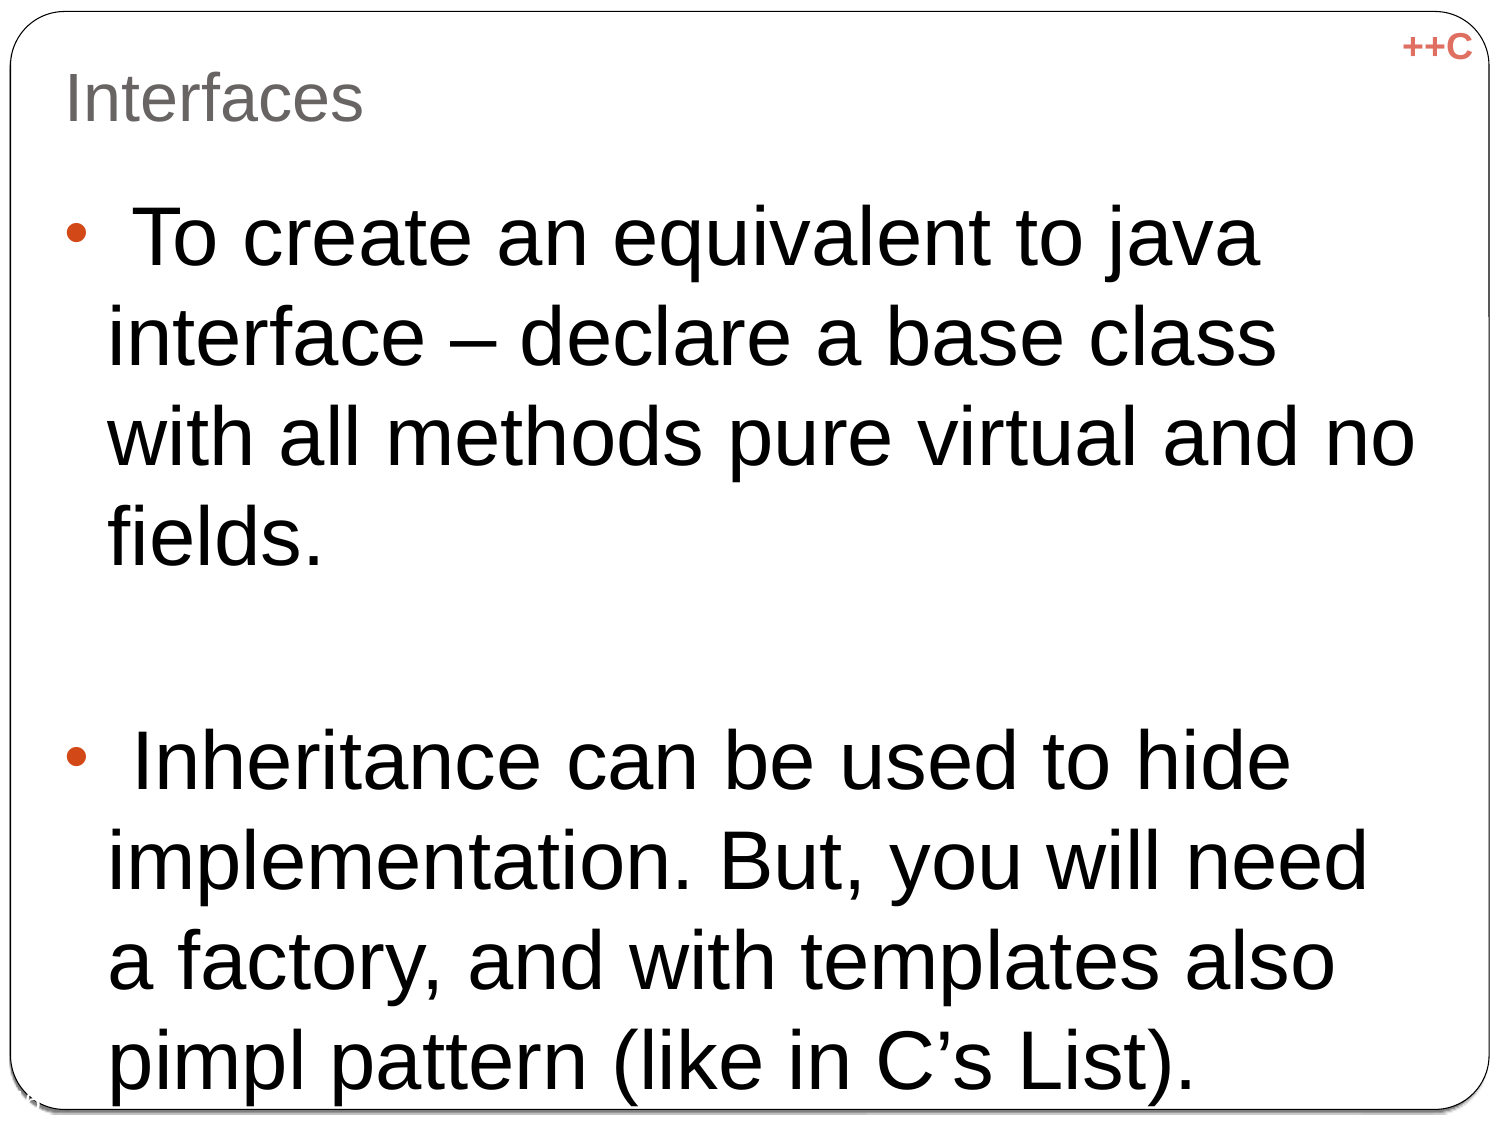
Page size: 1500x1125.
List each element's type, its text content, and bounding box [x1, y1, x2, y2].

list To create an equivalent to java interface – declare a base class with all methods pure virtual and no fields. Inheritance can be used to hide implementation. But, you will need a factory, and with templates also pimpl pattern (like in C’s List). [50, 174, 1450, 1113]
title Interfaces [50, 45, 1450, 150]
slide_number <number> [0, 1074, 50, 1125]
